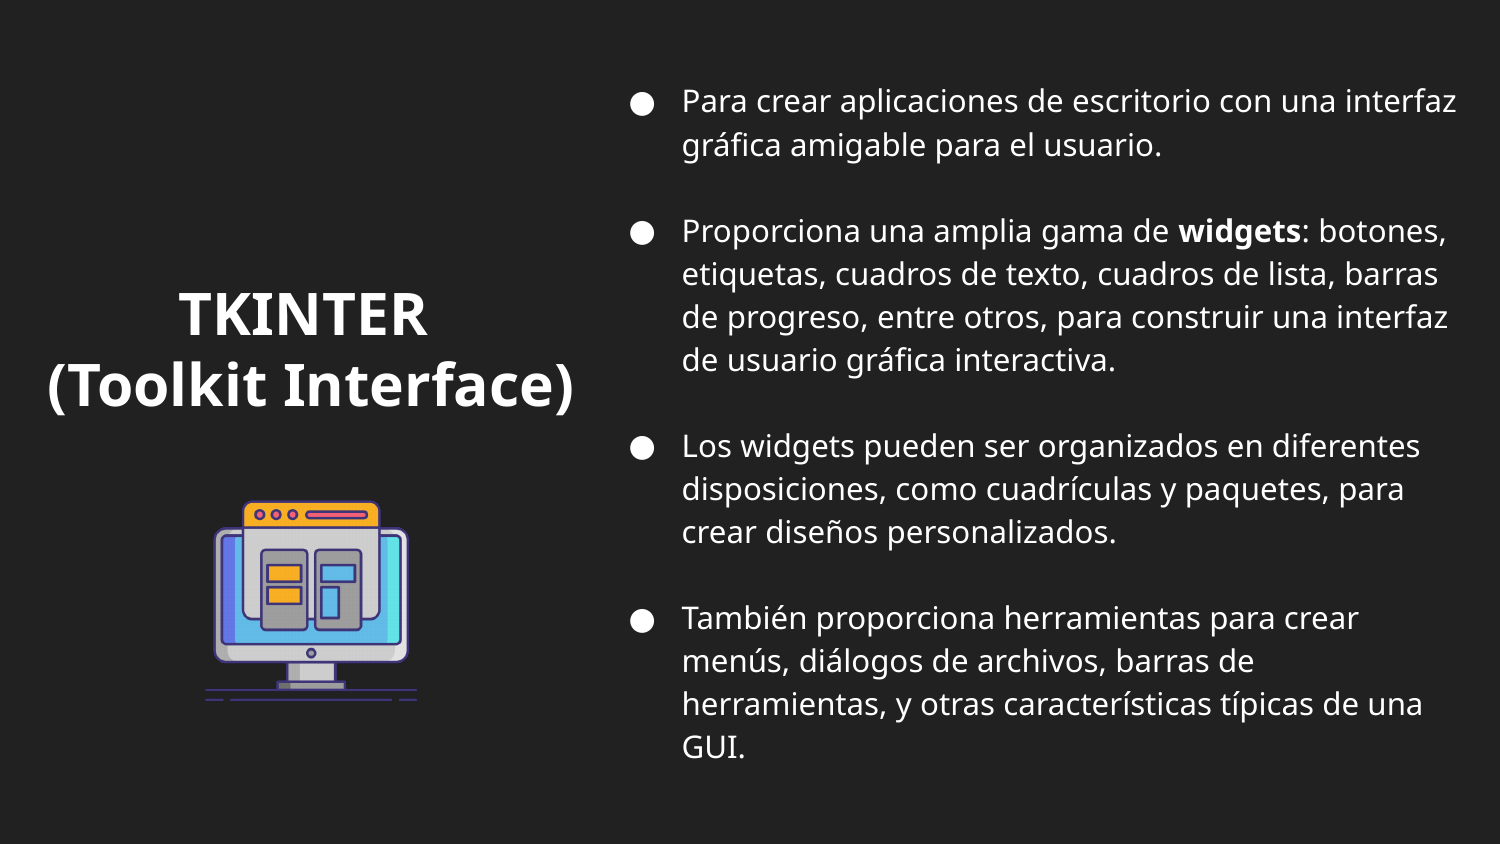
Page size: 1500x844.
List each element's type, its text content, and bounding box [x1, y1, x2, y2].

text_box Para crear aplicaciones de escritorio con una interfaz gráfica amigable para el usuario. Proporciona una amplia gama de widgets: botones, etiquetas, cuadros de texto, cuadros de lista, barras de progreso, entre otros, para construir una interfaz de usuario gráfica interactiva. Los widgets pueden ser organizados en diferentes disposiciones, como cuadrículas y paquetes, para crear diseños personalizados. También proporciona herramientas para crear menús, diálogos de archivos, barras de herramientas, y otras características típicas de una GUI. [591, 61, 1478, 780]
title TKINTER (Toolkit Interface) [12, 261, 591, 442]
picture [198, 487, 424, 714]
